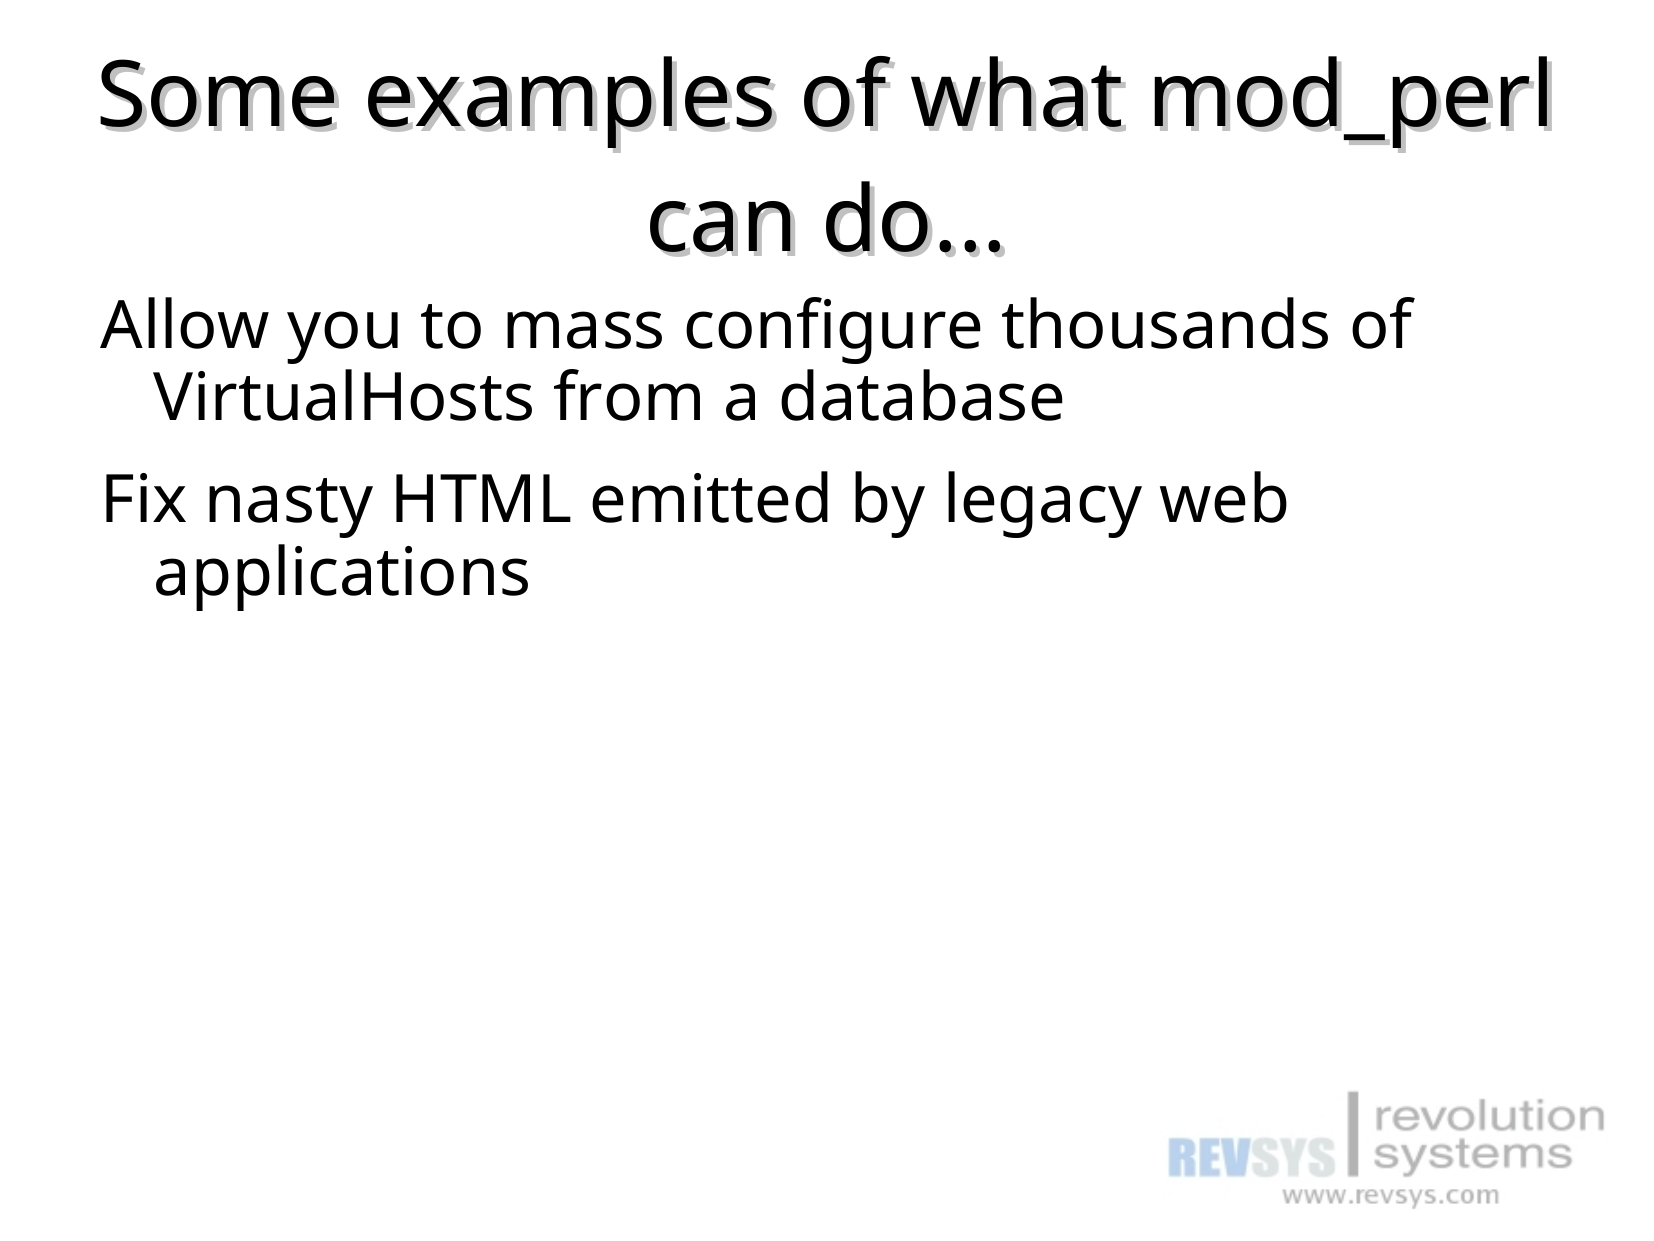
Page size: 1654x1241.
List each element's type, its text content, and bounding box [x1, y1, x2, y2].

picture [1162, 1087, 1613, 1211]
list Allow you to mass configure thousands of VirtualHosts from a database Fix nasty HTML emitted by legacy web applications [82, 290, 1571, 1109]
title Some examples of what mod_perl can do... [82, 42, 1571, 264]
